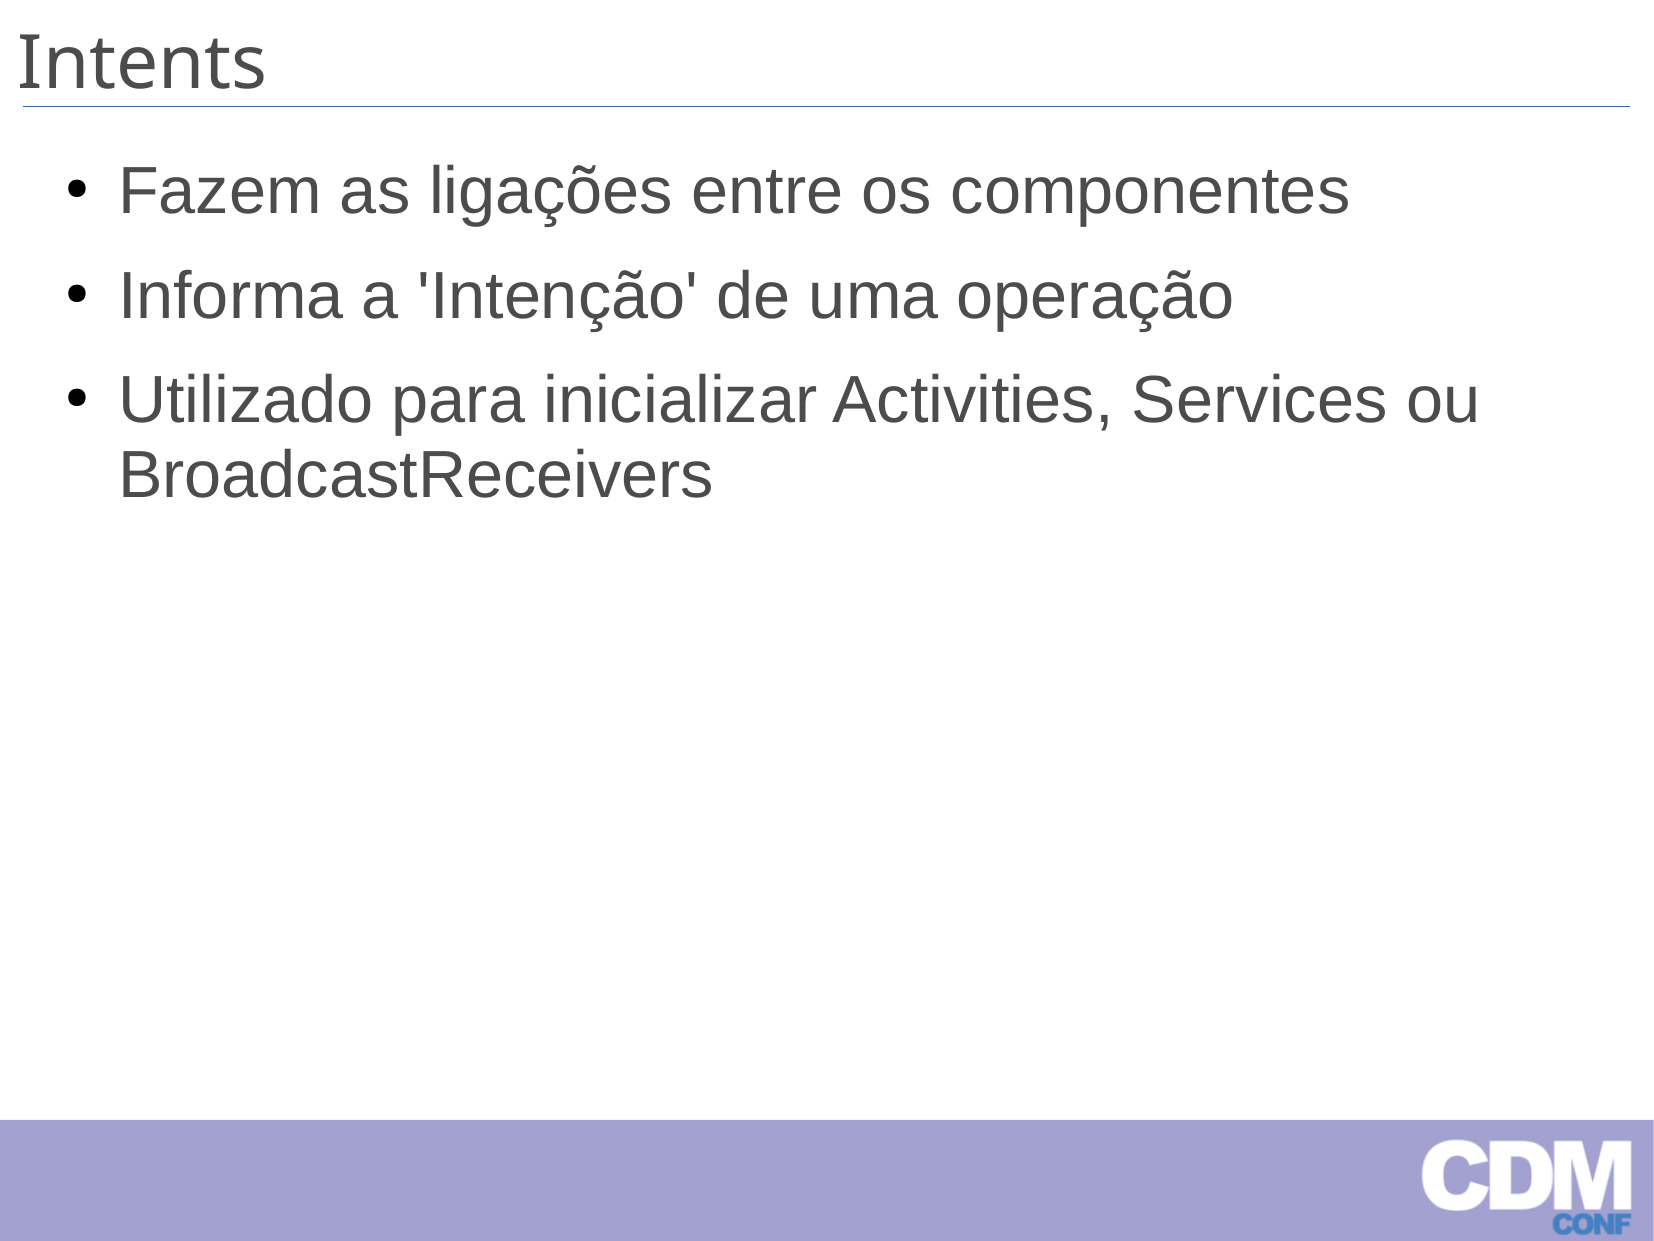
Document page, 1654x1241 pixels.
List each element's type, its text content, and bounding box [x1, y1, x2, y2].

picture [0, 0, 1654, 1241]
title Intents [17, 15, 1607, 103]
list Fazem as ligações entre os componentes Informa a 'Intenção' de uma operação Utilizado para inicializar Activities, Services ou BroadcastReceivers [47, 153, 1607, 1087]
